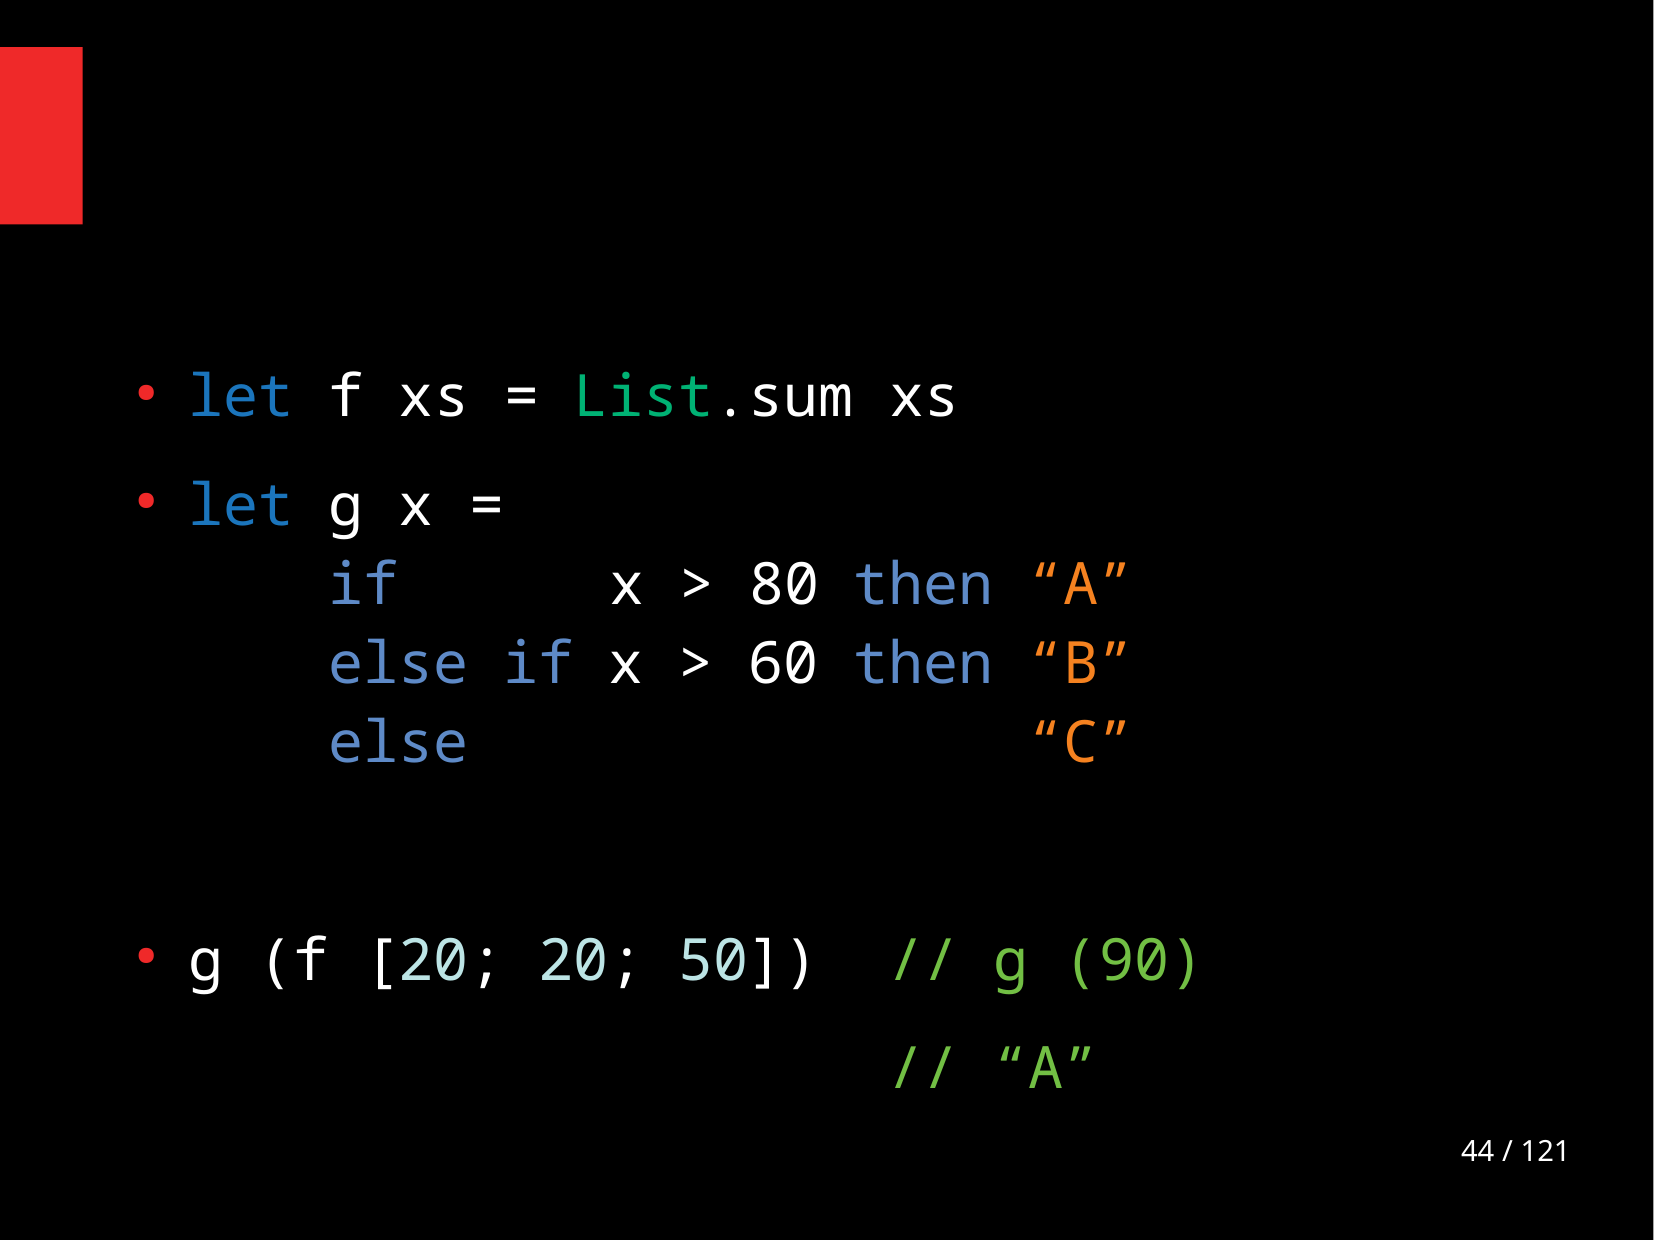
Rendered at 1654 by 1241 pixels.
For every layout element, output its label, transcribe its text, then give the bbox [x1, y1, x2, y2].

list let f xs = List.sum xs let g x = if x > 80 then “A” else if x > 60 then “B” else “C” g (f [20; 20; 50]) // g (90) // “A” [118, 354, 1536, 1074]
